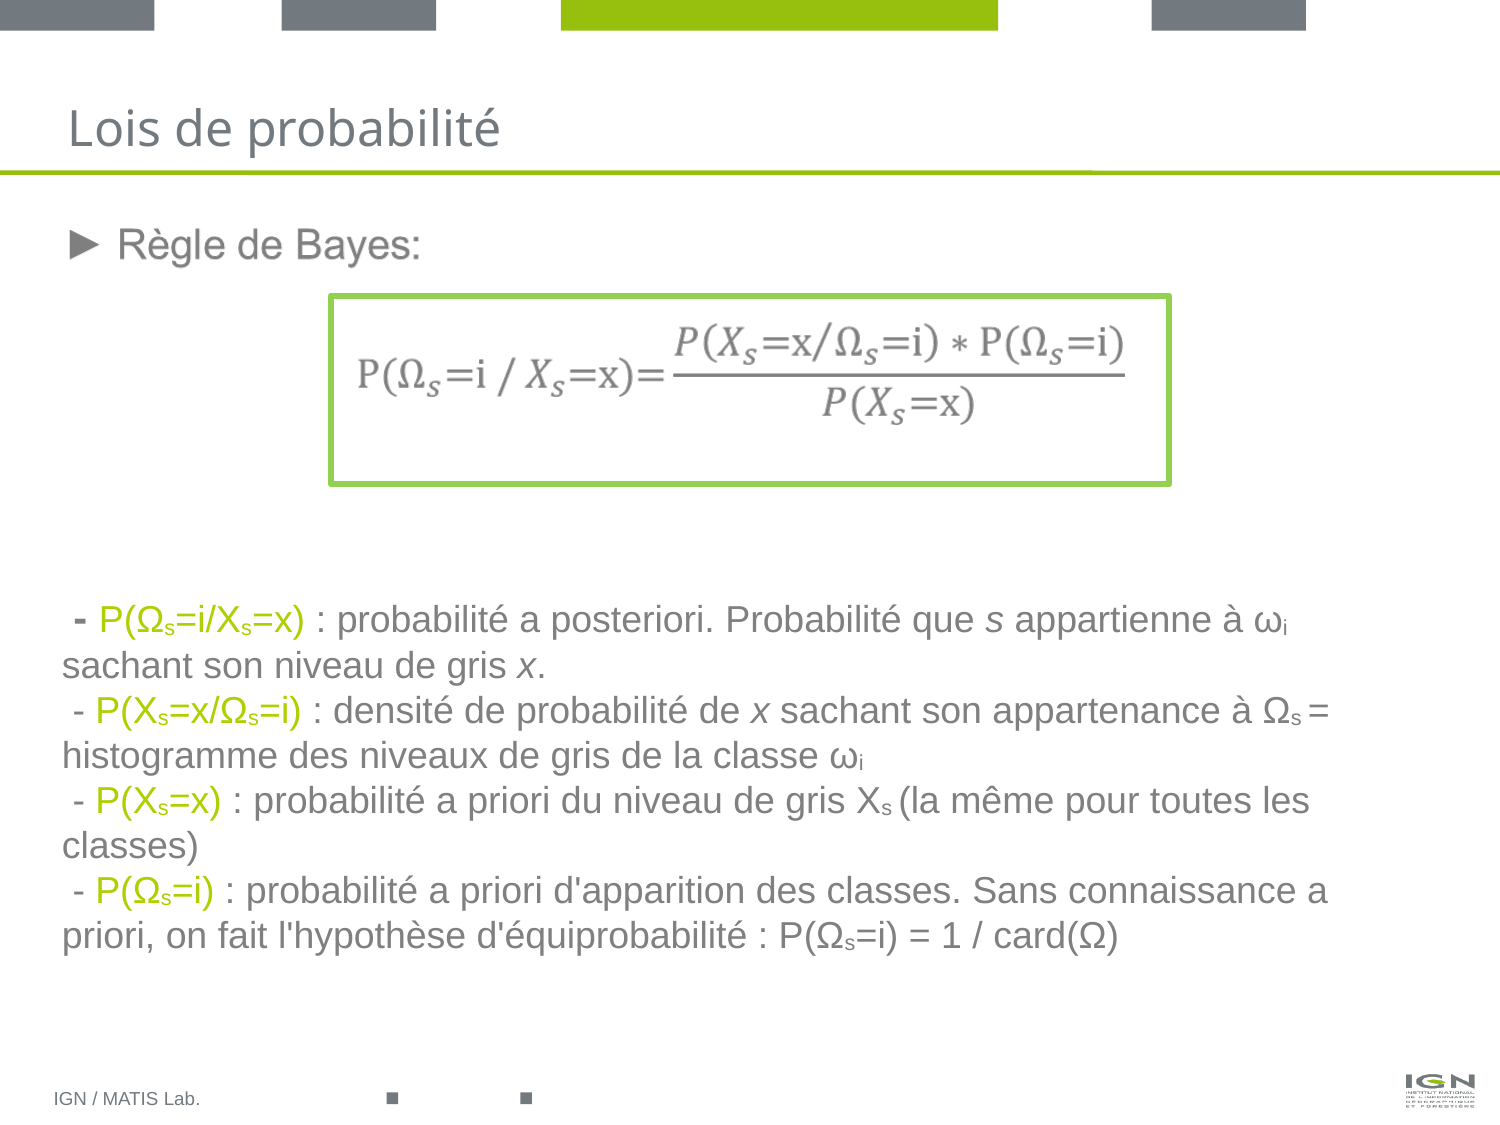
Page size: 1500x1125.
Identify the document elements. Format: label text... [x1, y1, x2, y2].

text_box - P(Ωs=i/Xs=x) : probabilité a posteriori. Probabilité que s appartienne à ωi sachant son niveau de gris x. - P(Xs=x/Ωs=i) : densité de probabilité de x sachant son appartenance à Ωs = histogramme des niveaux de gris de la classe ωi - P(Xs=x) : probabilité a priori du niveau de gris Xs (la même pour toutes les classes) - P(Ωs=i) : probabilité a priori d'apparition des classes. Sans connaissance a priori, on fait l'hypothèse d'équiprobabilité : P(Ωs=i) = 1 / card(Ω) [47, 583, 1430, 898]
text_box Lois de probabilité [53, 80, 1425, 173]
text_box IGN / MATIS Lab. [38, 1067, 514, 1125]
text_box [44, 208, 1427, 445]
text_box [334, 299, 1166, 445]
picture [1404, 1074, 1475, 1108]
